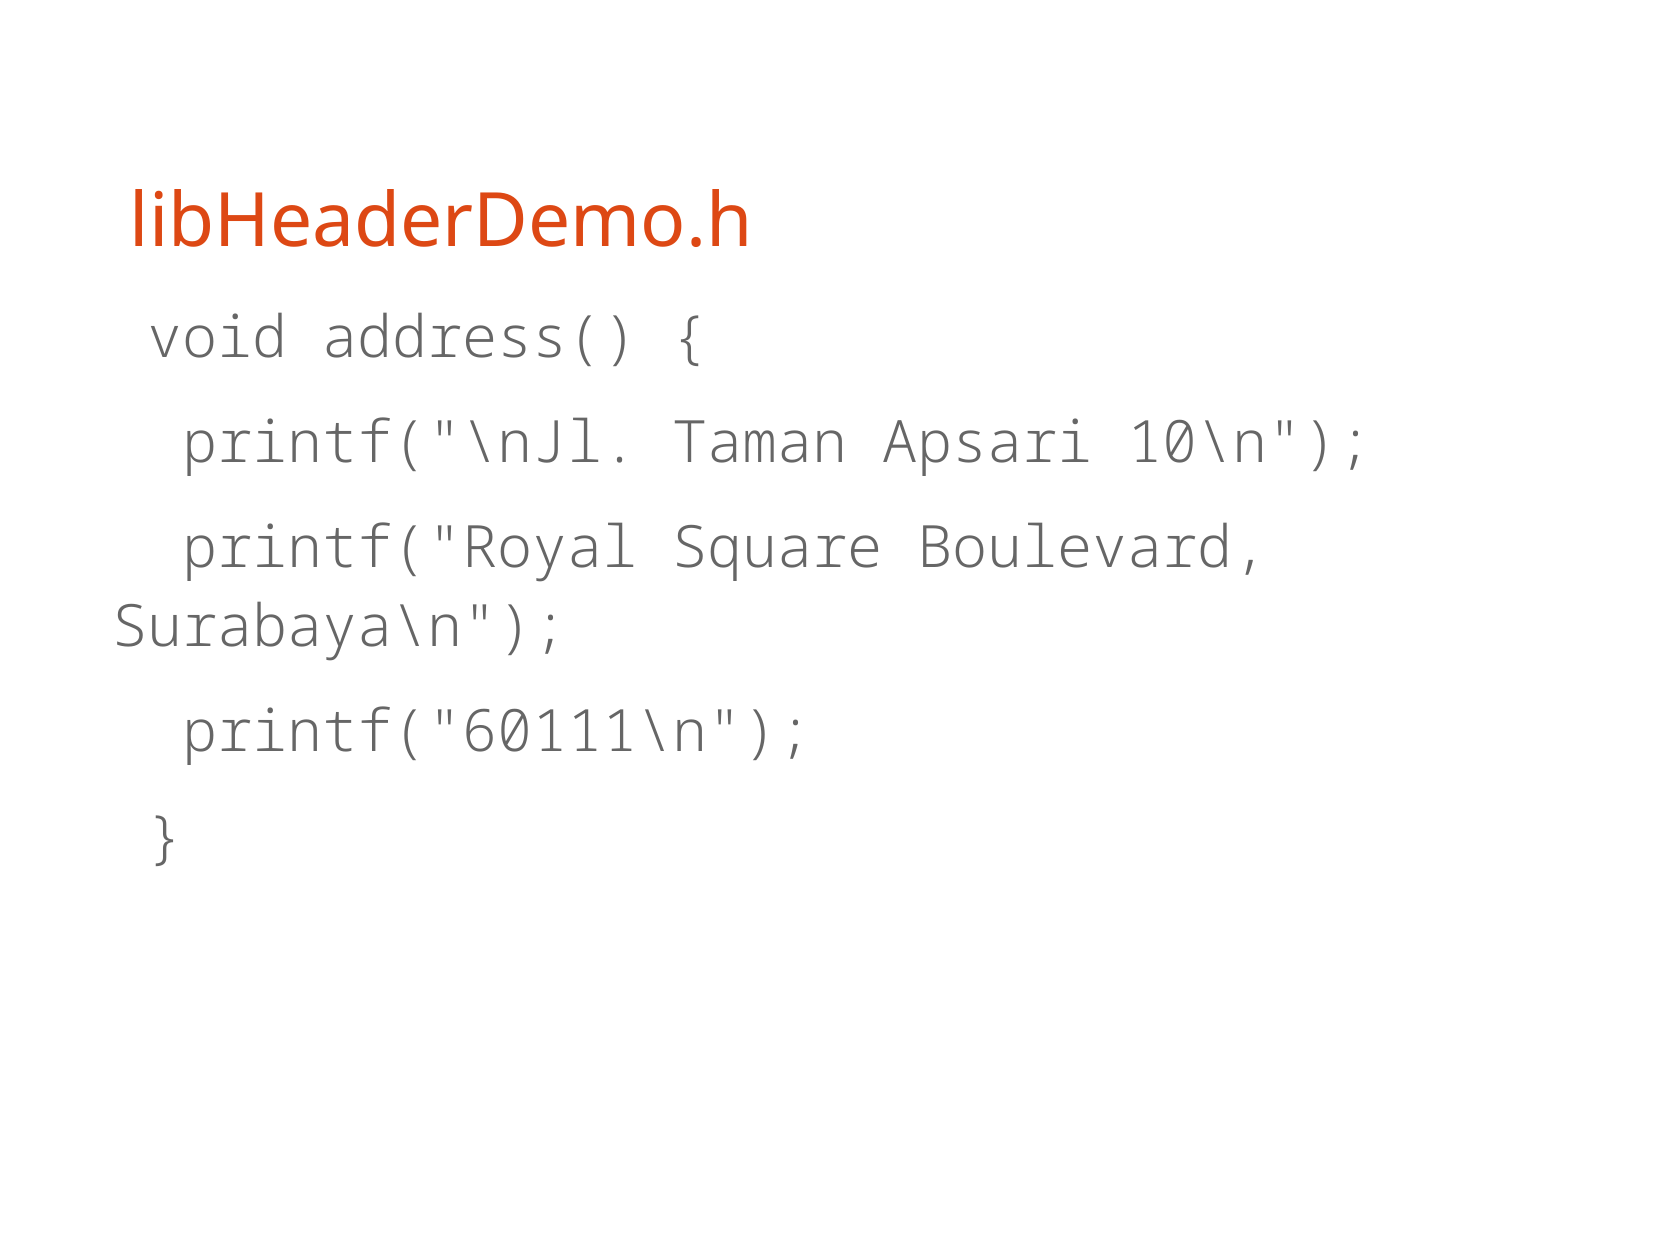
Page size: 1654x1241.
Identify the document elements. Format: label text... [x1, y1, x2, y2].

list void address() { printf("\nJl. Taman Apsari 10\n"); printf("Royal Square Boulevard, Surabaya\n"); printf("60111\n"); } [112, 295, 1501, 1010]
title libHeaderDemo.h [129, 153, 1518, 281]
